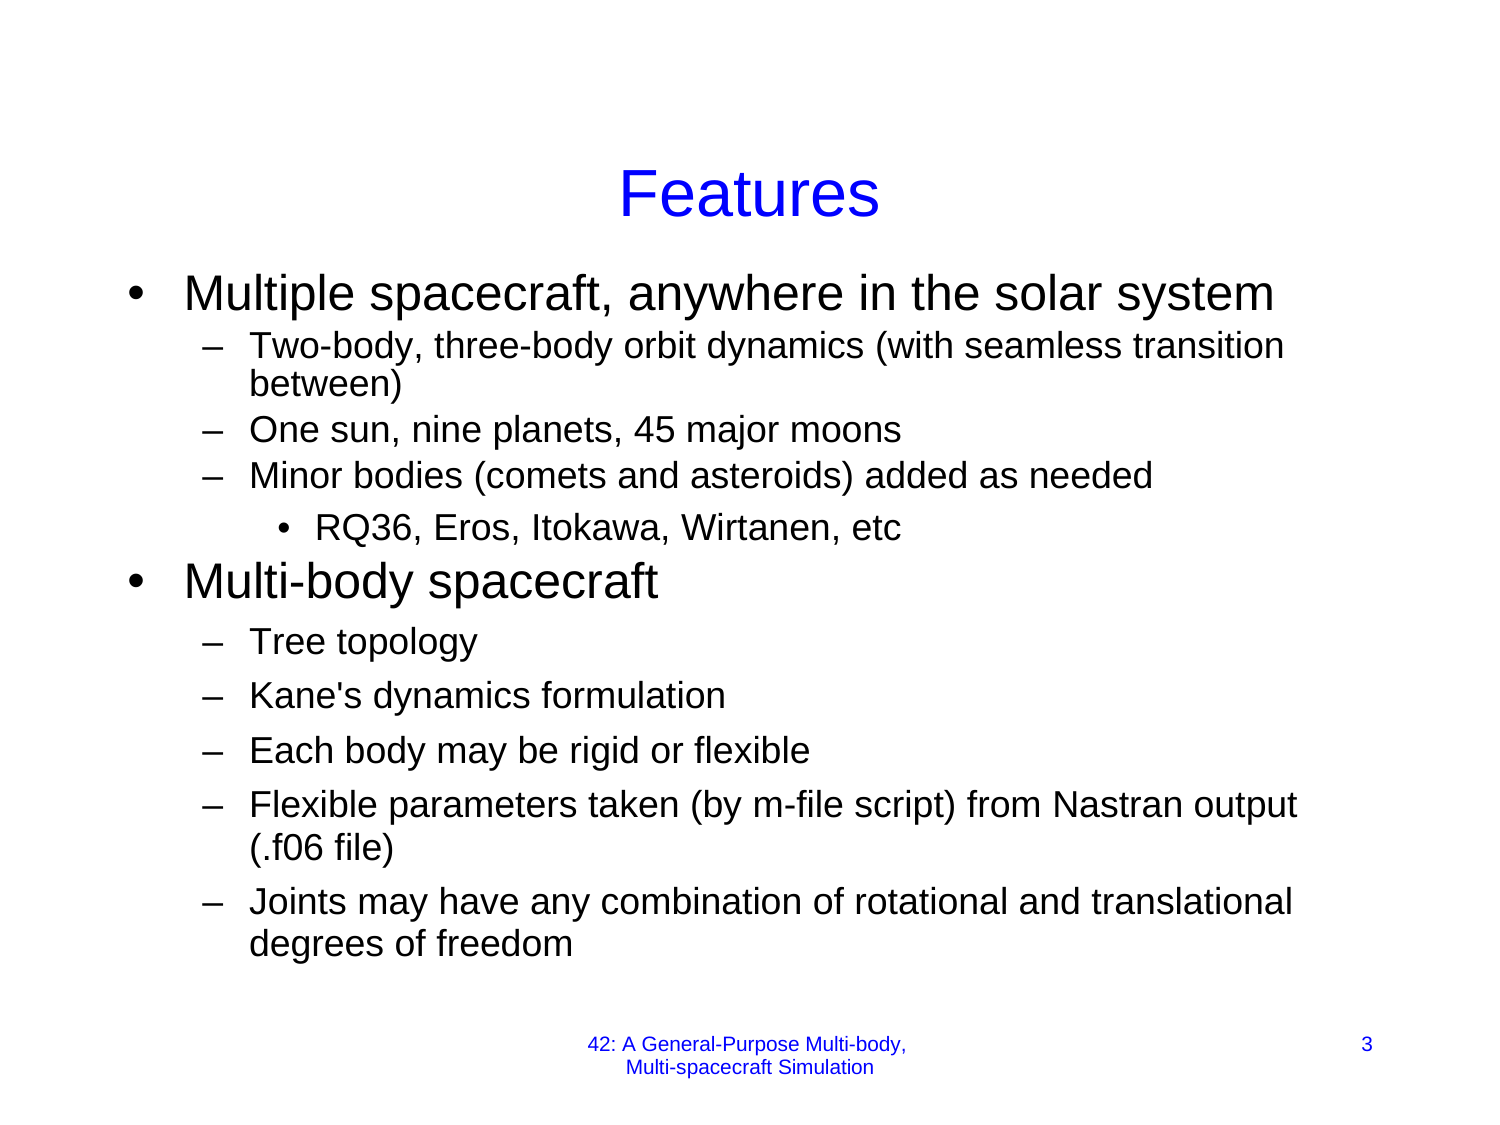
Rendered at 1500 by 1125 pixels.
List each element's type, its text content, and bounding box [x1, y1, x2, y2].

title Features [112, 99, 1388, 262]
list Multiple spacecraft, anywhere in the solar system Two-body, three-body orbit dynamics (with seamless transition between) One sun, nine planets, 45 major moons Minor bodies (comets and asteroids) added as needed RQ36, Eros, Itokawa, Wirtanen, etc Multi-body spacecraft Tree topology Kane's dynamics formulation Each body may be rigid or flexible Flexible parameters taken (by m-file script) from Nastran output (.f06 file) Joints may have any combination of rotational and translational degrees of freedom [112, 262, 1388, 938]
